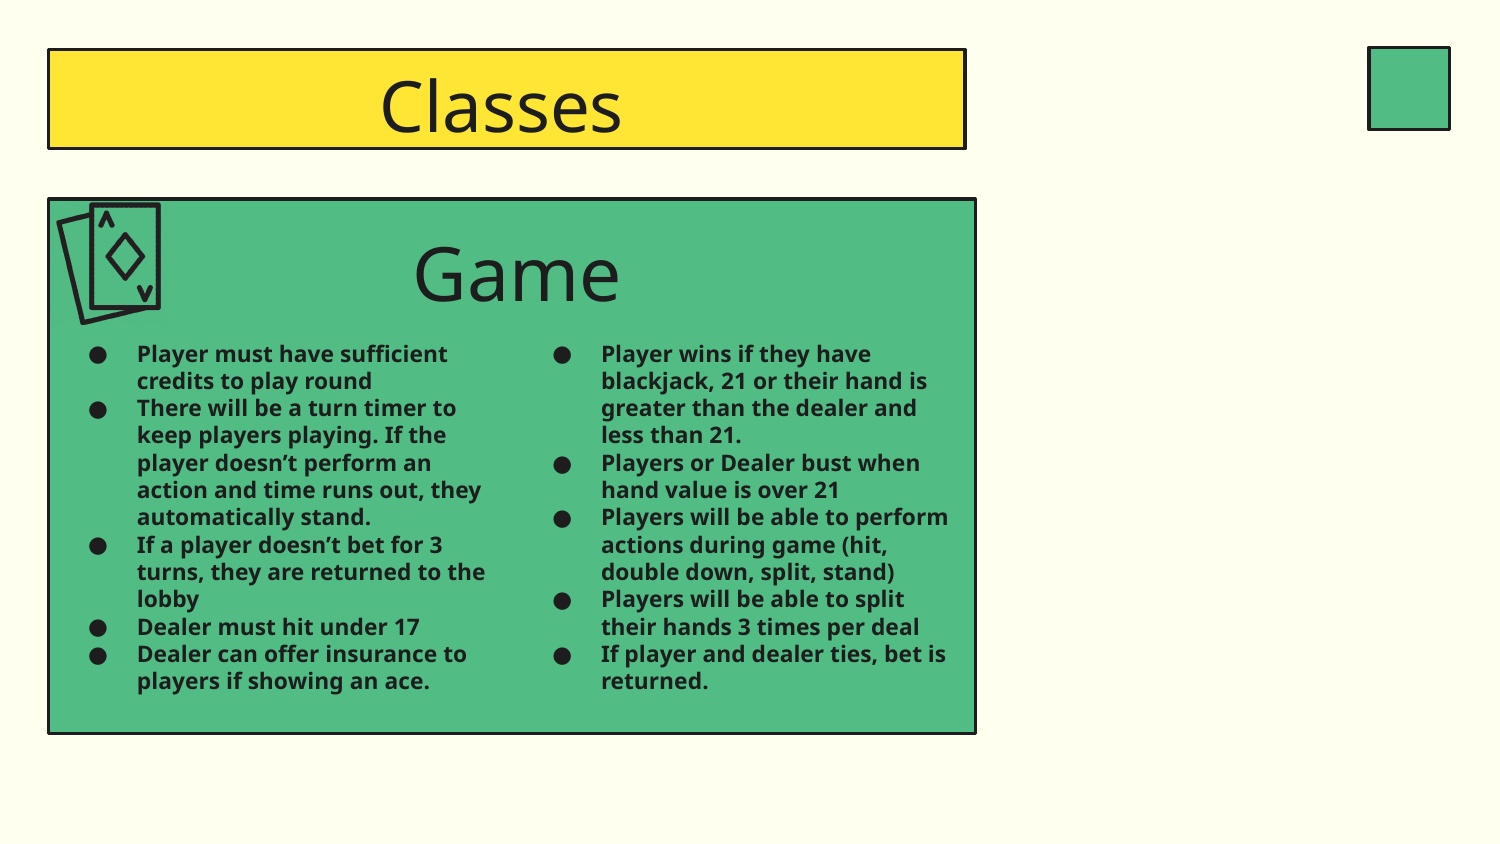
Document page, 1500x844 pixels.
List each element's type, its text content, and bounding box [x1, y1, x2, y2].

list Player must have sufficient credits to play round There will be a turn timer to keep players playing. If the player doesn’t perform an action and time runs out, they automatically stand. If a player doesn’t bet for 3 turns, they are returned to the lobby Dealer must hit under 17 Dealer can offer insurance to players if showing an ace. [47, 324, 511, 731]
list Player wins if they have blackjack, 21 or their hand is greater than the dealer and less than 21. Players or Dealer bust when hand value is over 21 Players will be able to perform actions during game (hit, double down, split, stand) Players will be able to split their hands 3 times per deal If player and dealer ties, bet is returned. [511, 324, 976, 731]
title Classes [45, 55, 959, 167]
subtitle Game [171, 211, 959, 320]
picture [48, 202, 171, 325]
